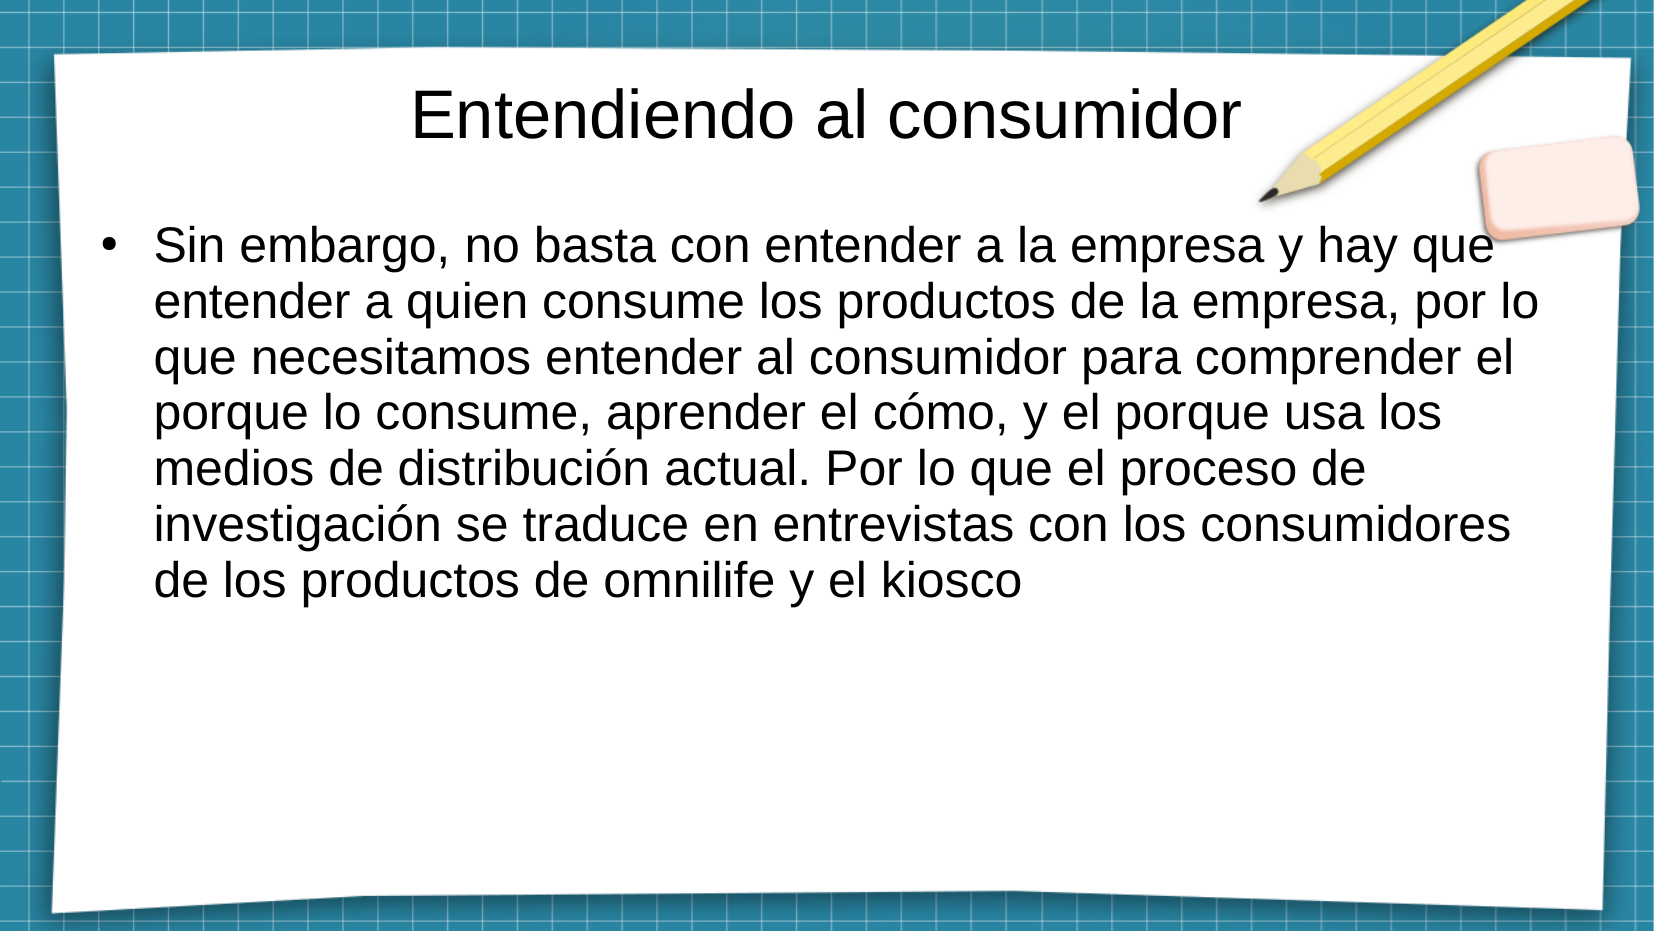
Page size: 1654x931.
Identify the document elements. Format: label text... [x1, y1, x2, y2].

picture [0, 0, 1654, 931]
list Sin embargo, no basta con entender a la empresa y hay que entender a quien consume los productos de la empresa, por lo que necesitamos entender al consumidor para comprender el porque lo consume, aprender el cómo, y el porque usa los medios de distribución actual. Por lo que el proceso de investigación se traduce en entrevistas con los consumidores de los productos de omnilife y el kiosco [82, 217, 1571, 758]
title Entendiendo al consumidor [82, 37, 1571, 193]
